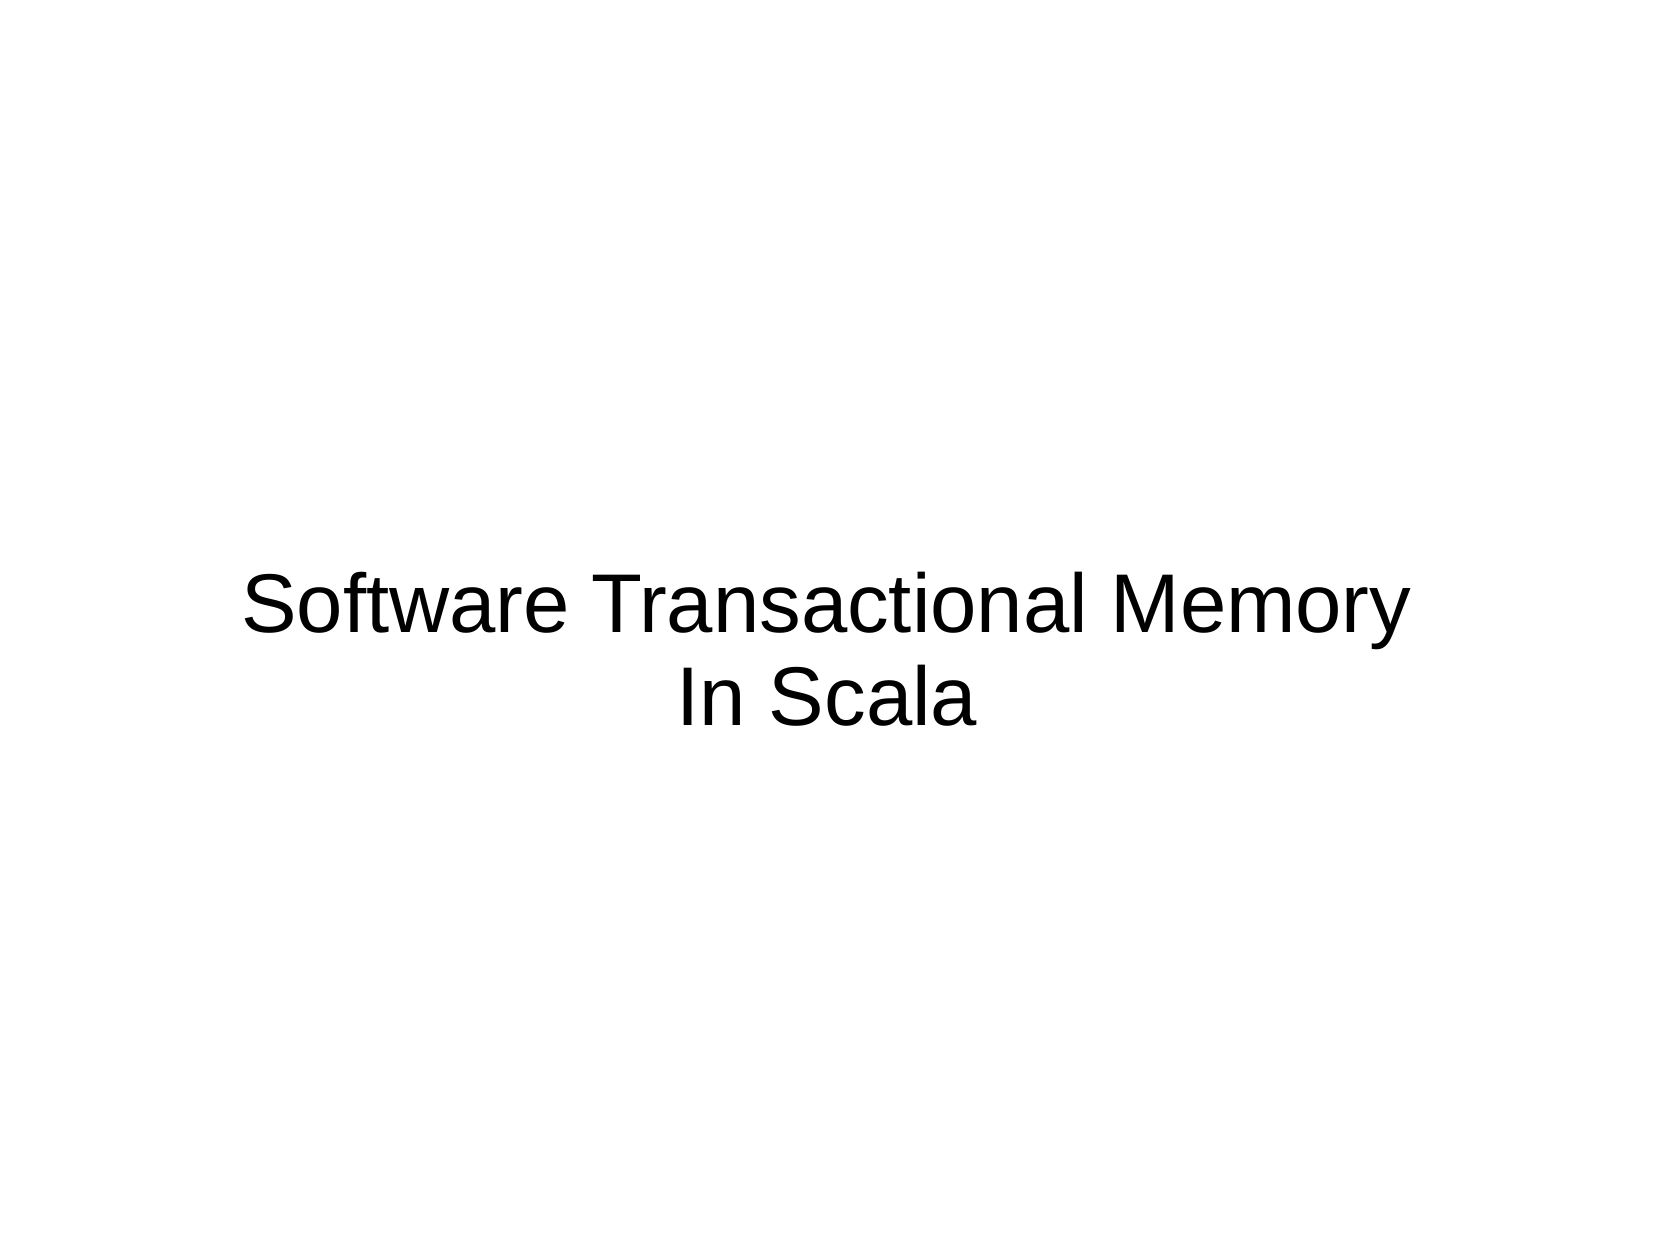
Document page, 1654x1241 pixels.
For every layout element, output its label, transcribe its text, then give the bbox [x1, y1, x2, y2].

subtitle Software Transactional Memory In Scala [82, 290, 1571, 1010]
